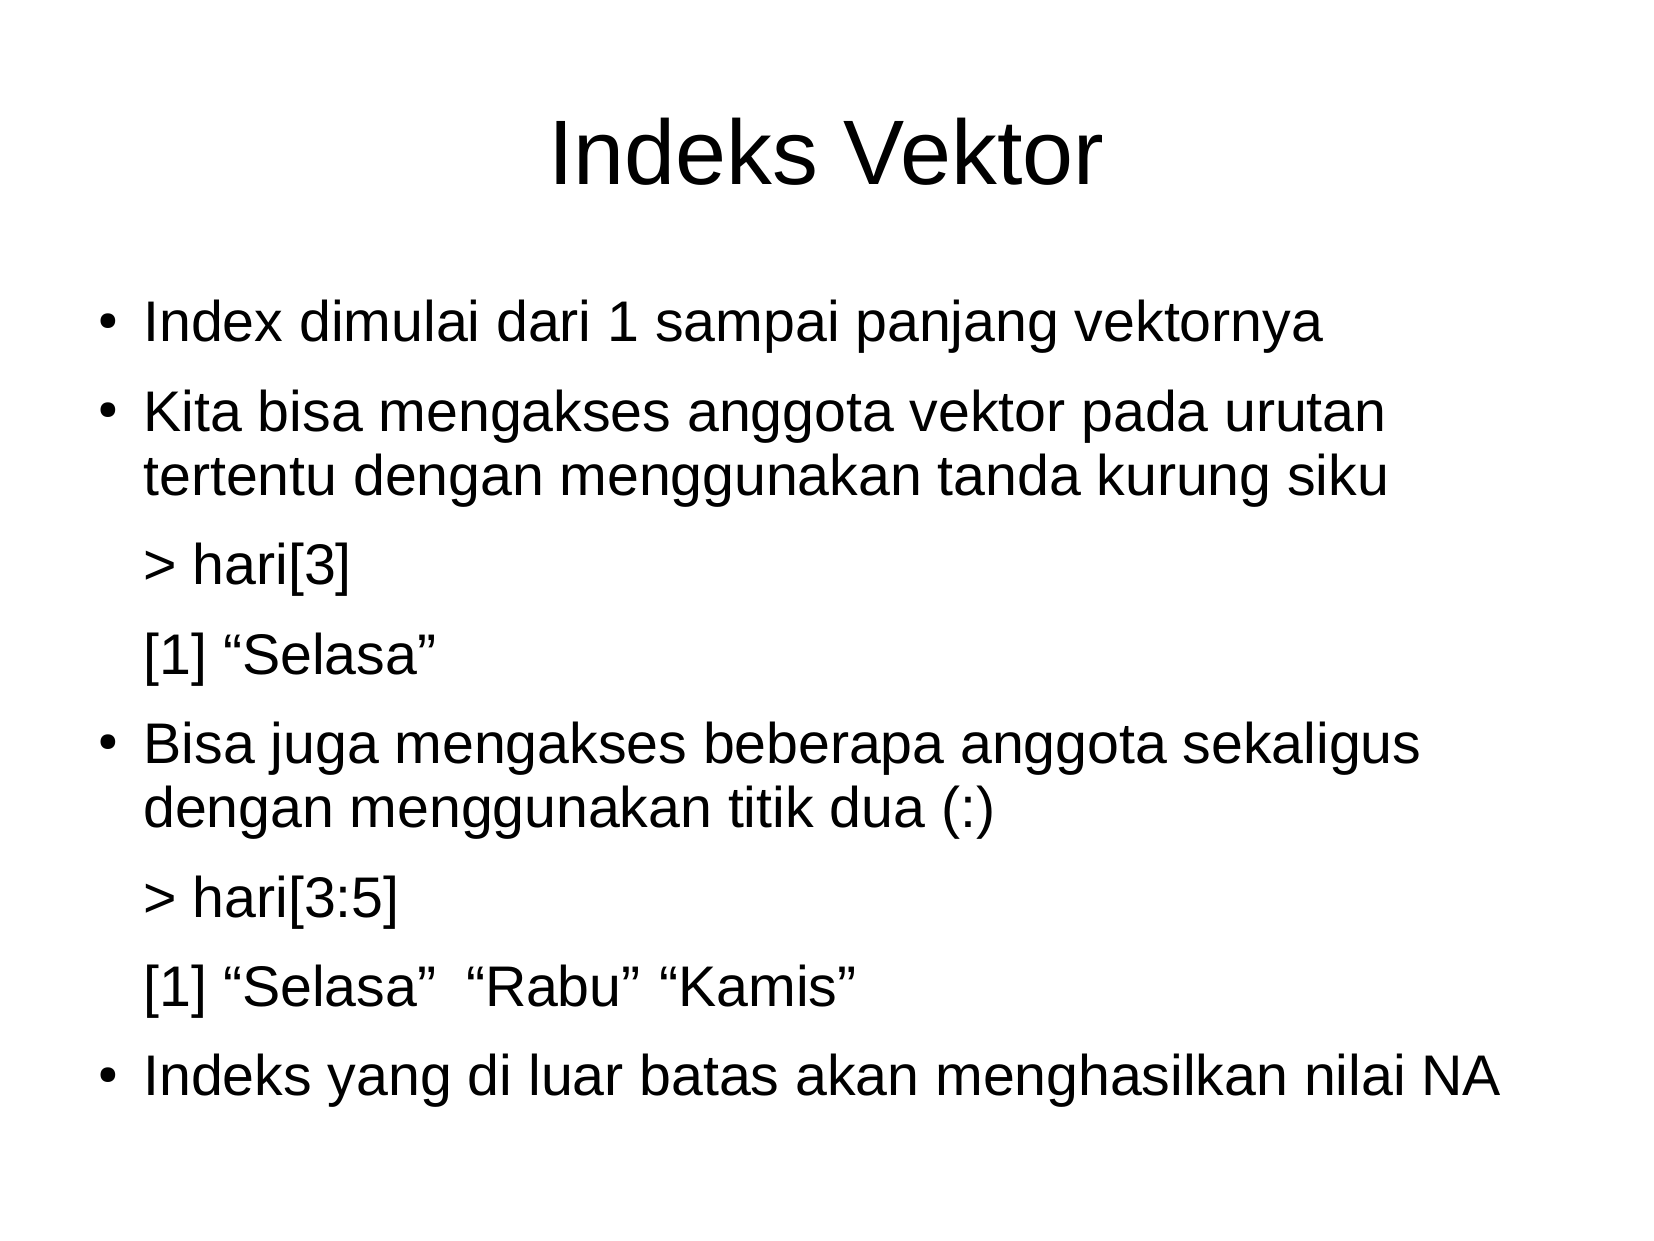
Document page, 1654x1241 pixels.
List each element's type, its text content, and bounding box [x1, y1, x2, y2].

title Indeks Vektor [82, 49, 1571, 257]
list Index dimulai dari 1 sampai panjang vektornya Kita bisa mengakses anggota vektor pada urutan tertentu dengan menggunakan tanda kurung siku > hari[3] [1] “Selasa” Bisa juga mengakses beberapa anggota sekaligus dengan menggunakan titik dua (:) > hari[3:5] [1] “Selasa” “Rabu” “Kamis” Indeks yang di luar batas akan menghasilkan nilai NA [82, 290, 1571, 1111]
